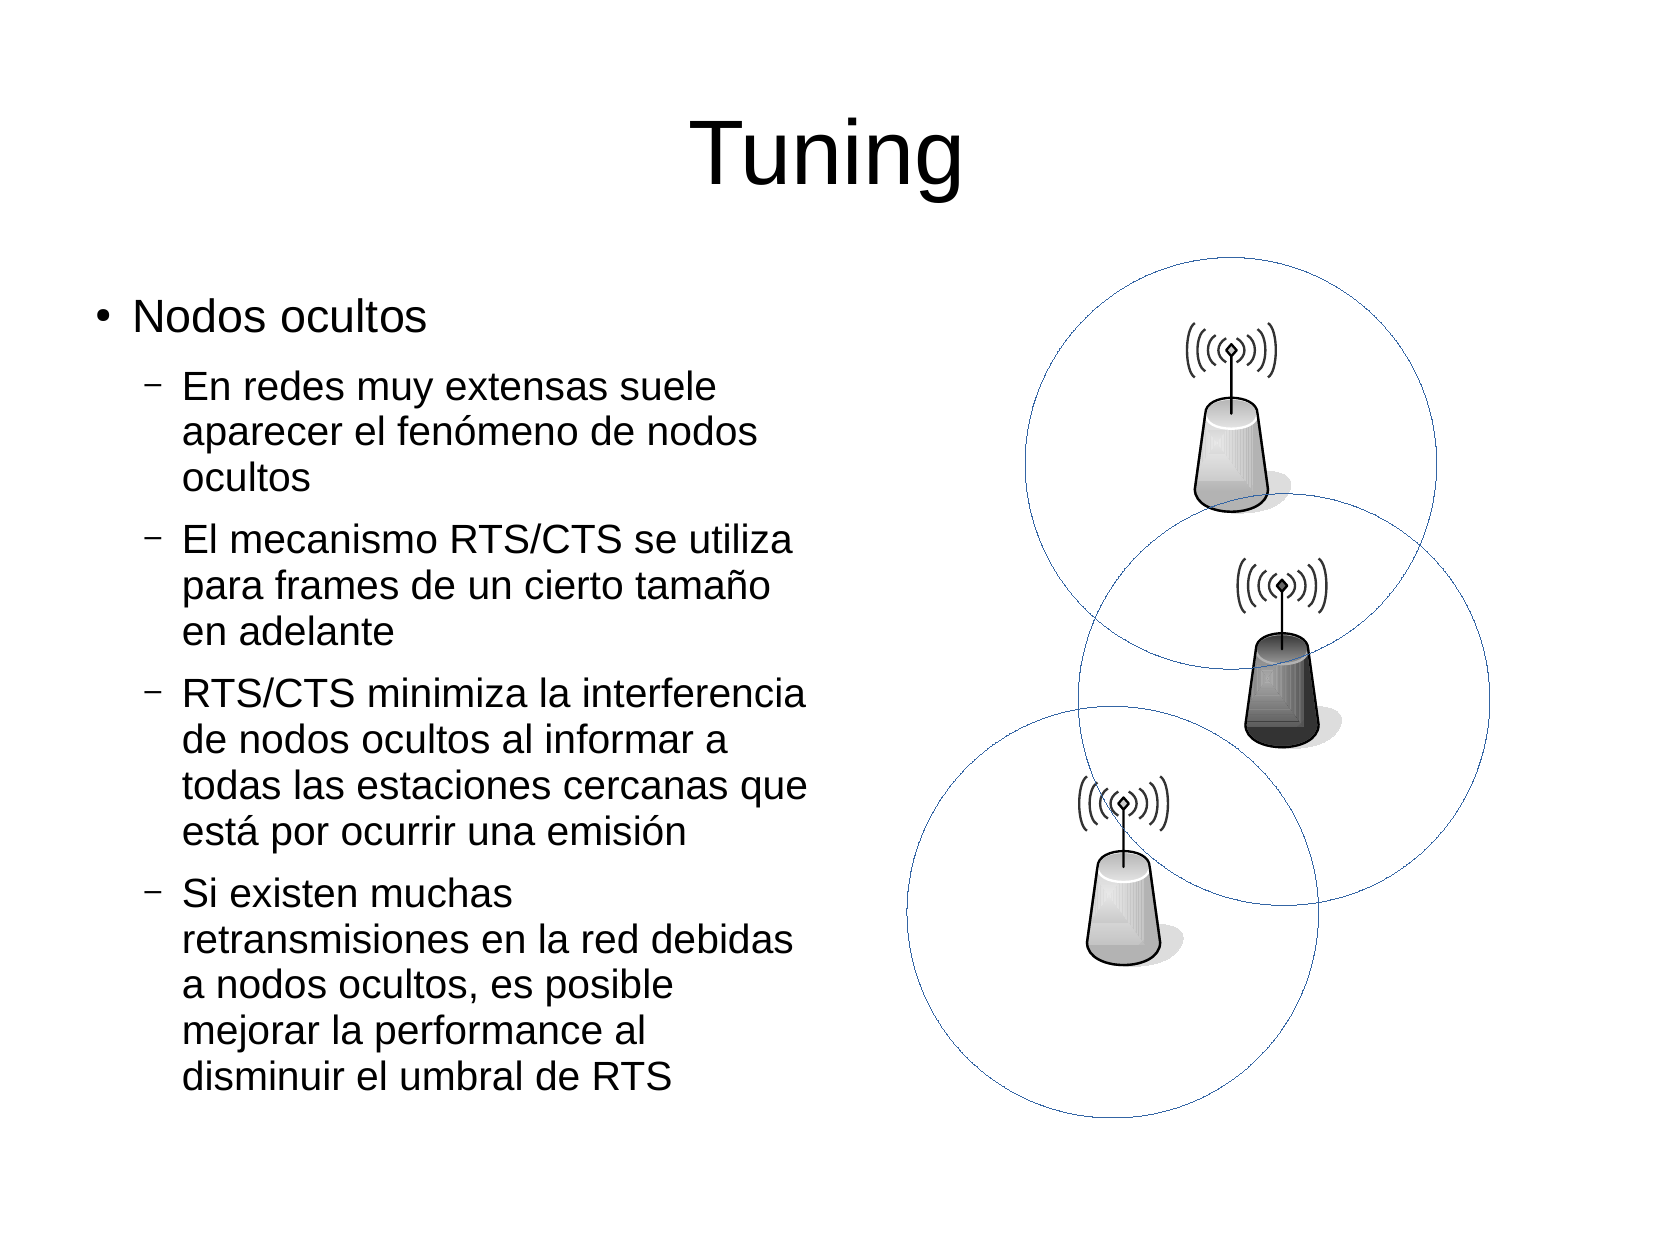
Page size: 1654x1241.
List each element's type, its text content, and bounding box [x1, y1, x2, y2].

text_box [1289, 706, 1342, 749]
text_box [1231, 471, 1291, 514]
text_box [1089, 829, 1158, 963]
text_box [1129, 924, 1184, 967]
text_box [1247, 579, 1317, 745]
text_box [1197, 344, 1266, 510]
title Tuning [82, 49, 1571, 257]
list Nodos ocultos En redes muy extensas suele aparecer el fenómeno de nodos ocultos El mecanismo RTS/CTS se utiliza para frames de un cierto tamaño en adelante RTS/CTS minimiza la interferencia de nodos ocultos al informar a todas las estaciones cercanas que está por ocurrir una emisión Si existen muchas retransmisiones en la red debidas a nodos ocultos, es posible mejorar la performance al disminuir el umbral de RTS [82, 290, 809, 1121]
text_box [1118, 797, 1129, 828]
